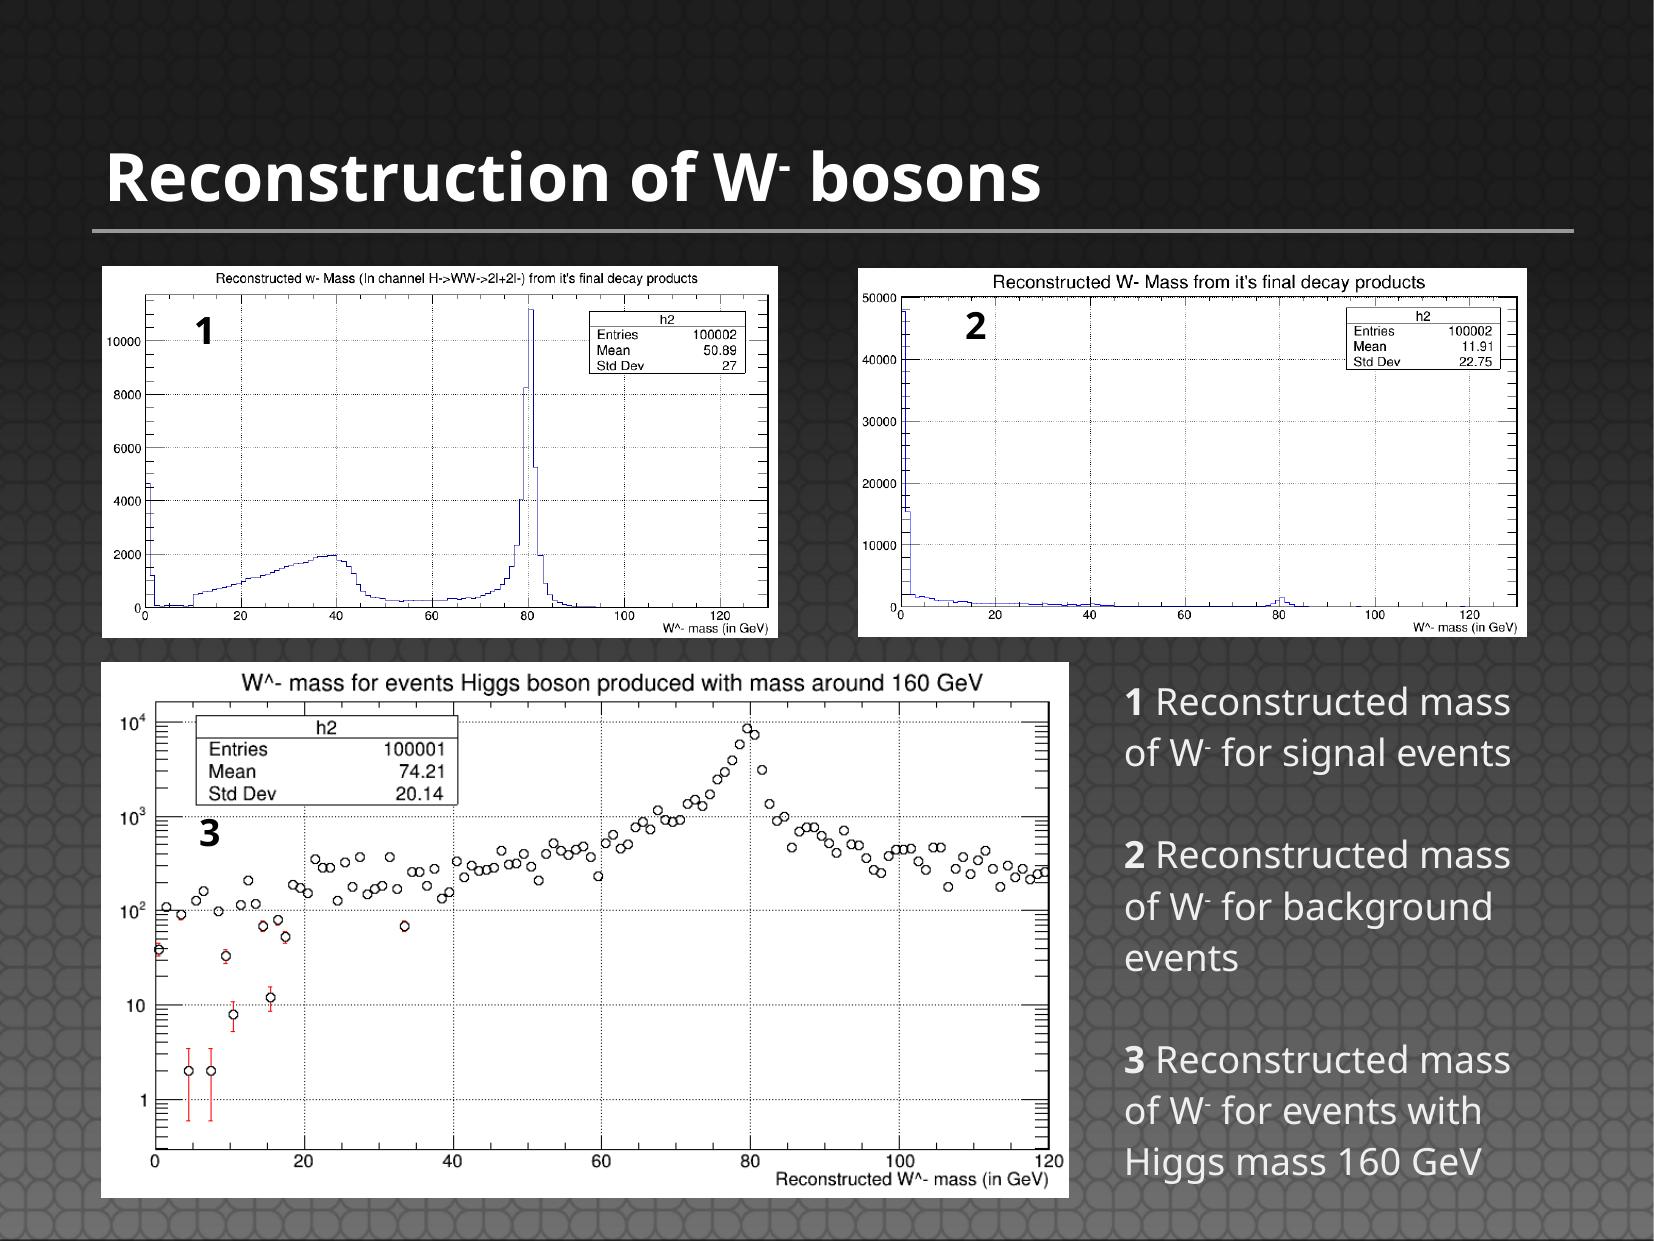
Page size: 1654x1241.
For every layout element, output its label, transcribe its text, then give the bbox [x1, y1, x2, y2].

text_box 1 Reconstructed mass of W- for signal events 2 Reconstructed mass of W- for background events 3 Reconstructed mass of W- for events with Higgs mass 160 GeV [1109, 668, 1558, 1194]
text_box 3 [184, 799, 236, 874]
picture [0, 0, 1654, 1241]
title Reconstruction of W- bosons [104, 84, 1238, 267]
text_box 1 [179, 297, 241, 364]
text_box 2 [950, 292, 1051, 410]
